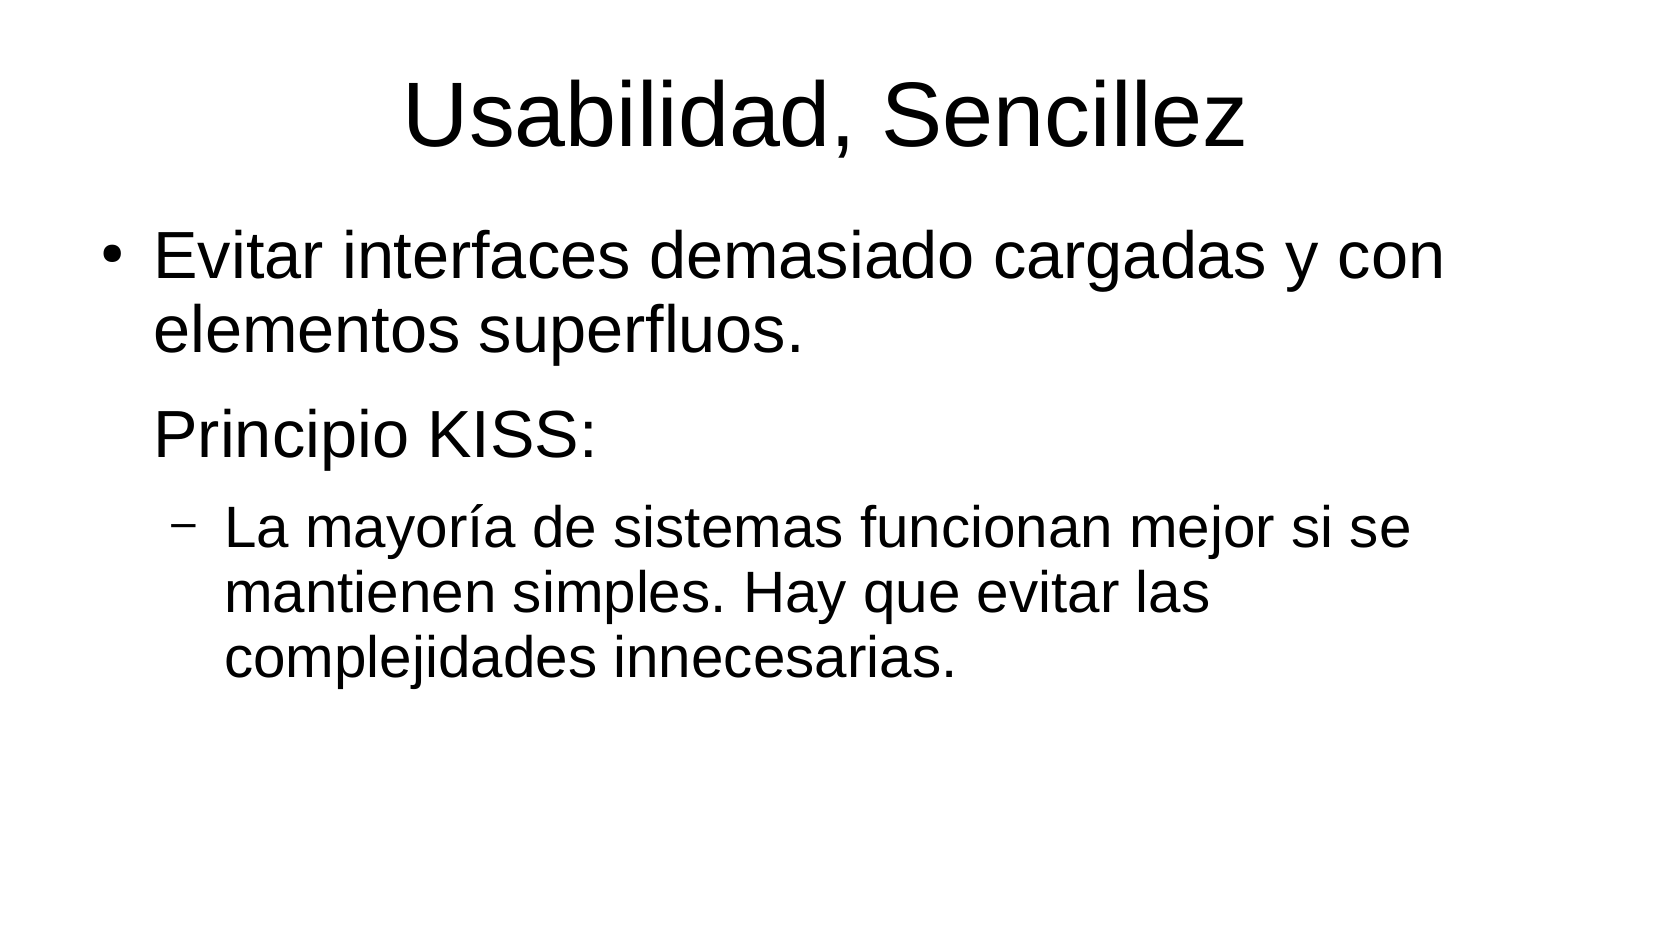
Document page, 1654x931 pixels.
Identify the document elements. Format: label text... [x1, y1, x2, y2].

list Evitar interfaces demasiado cargadas y con elementos superfluos. Principio KISS: La mayoría de sistemas funcionan mejor si se mantienen simples. Hay que evitar las complejidades innecesarias. [82, 217, 1571, 758]
title Usabilidad, Sencillez [82, 37, 1571, 193]
